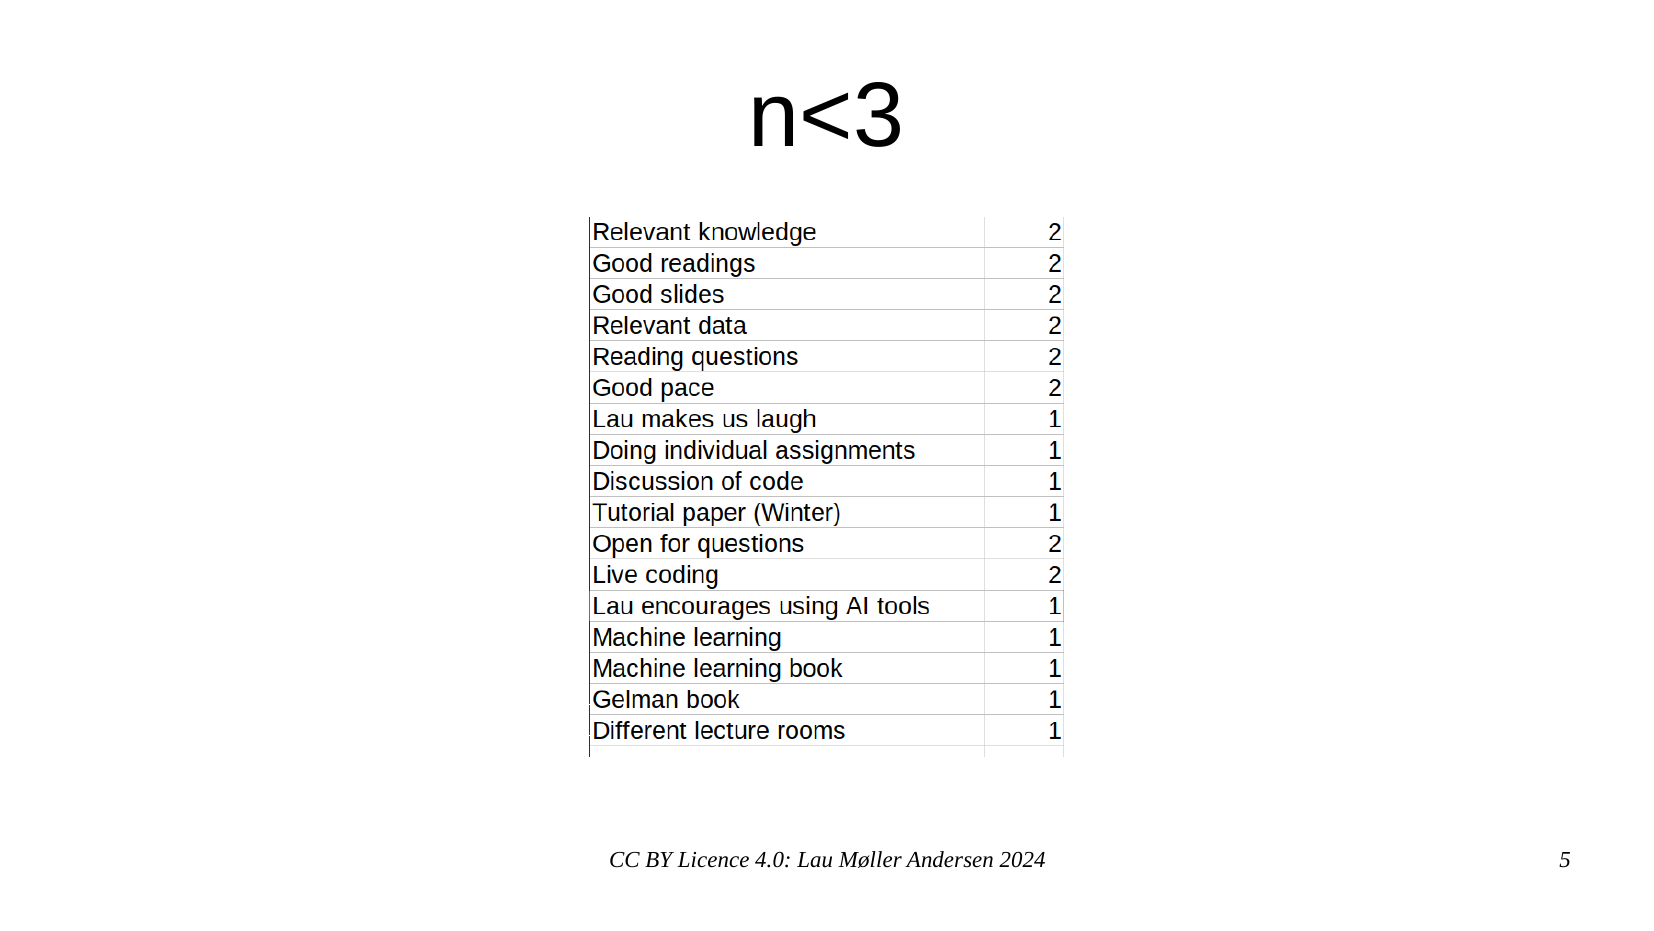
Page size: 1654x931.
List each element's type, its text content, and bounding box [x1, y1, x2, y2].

picture [589, 217, 1064, 758]
title n<3 [82, 37, 1571, 193]
